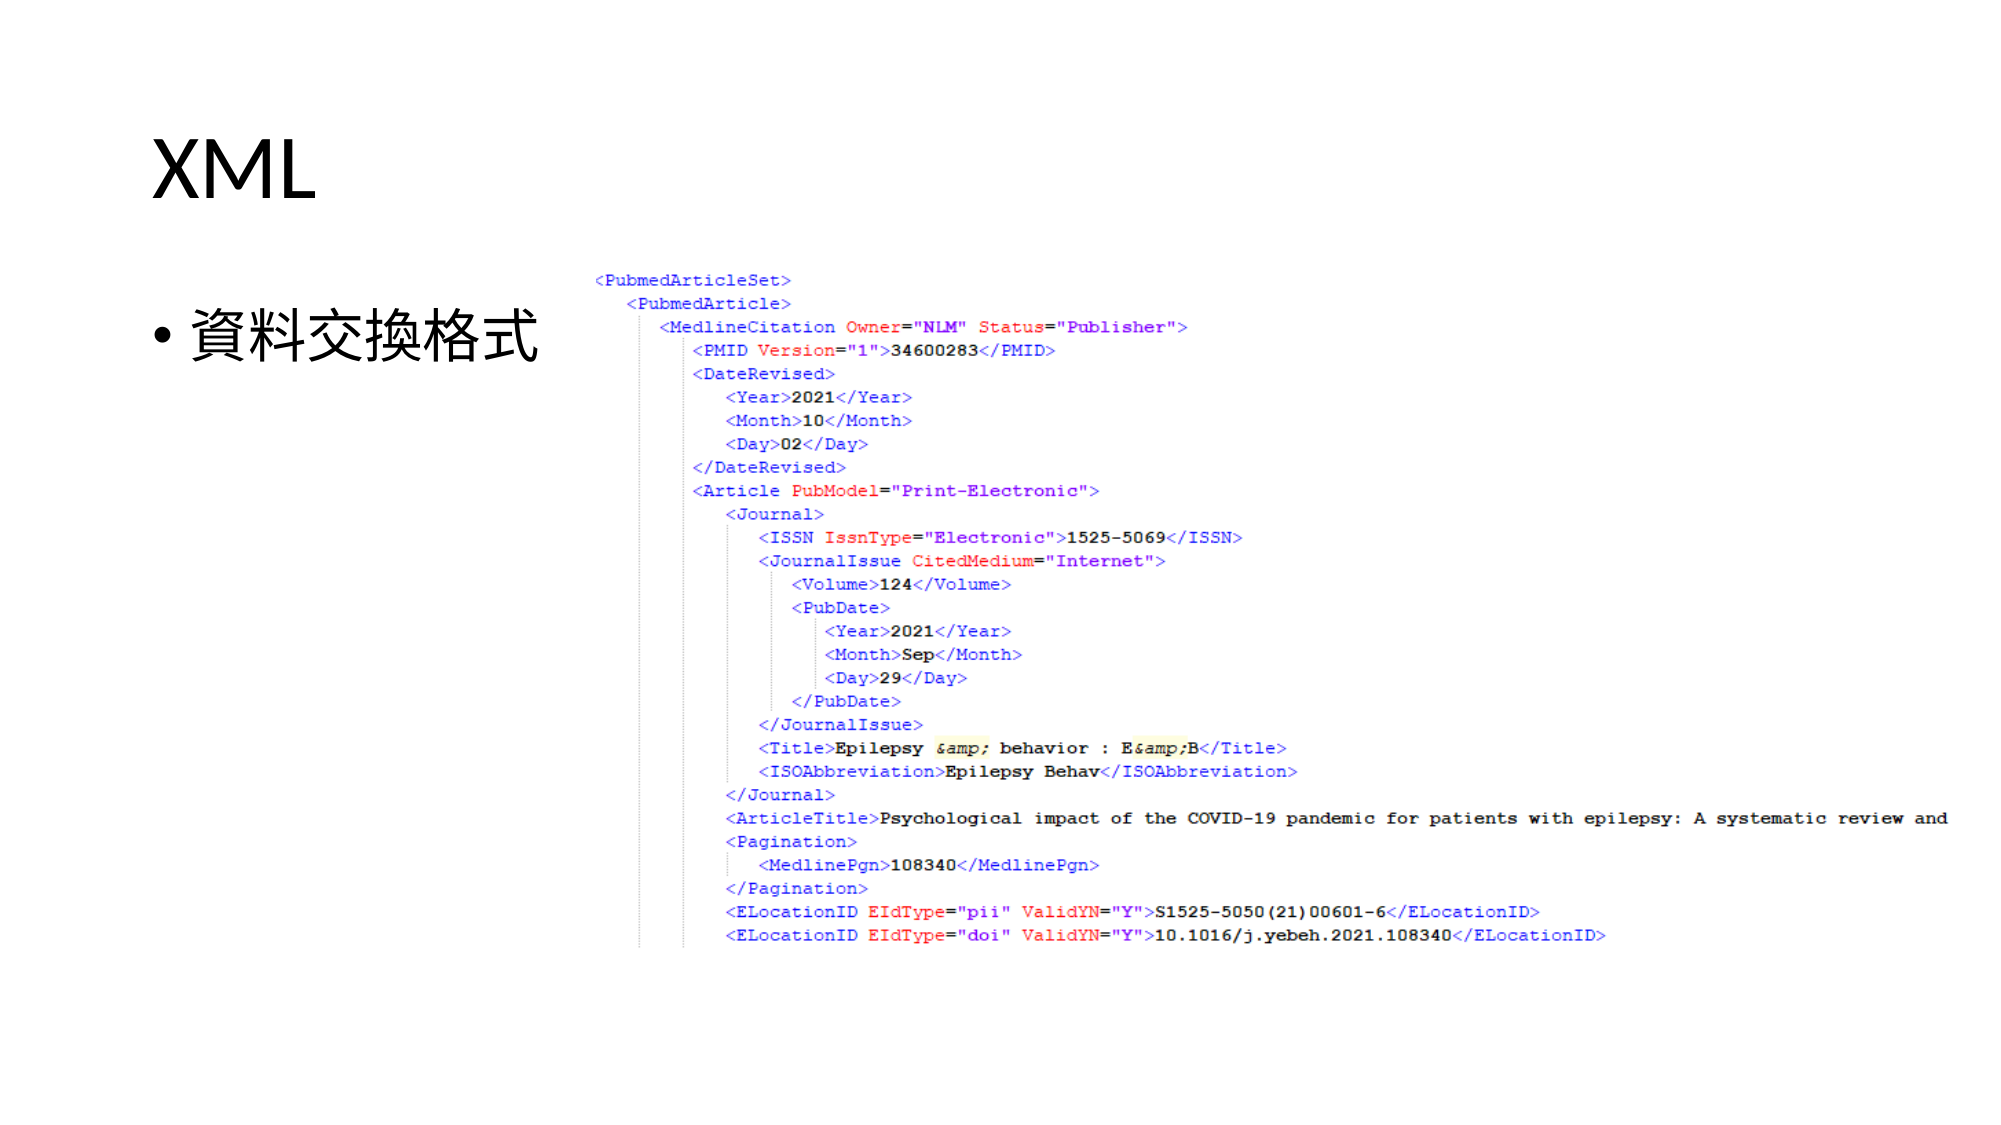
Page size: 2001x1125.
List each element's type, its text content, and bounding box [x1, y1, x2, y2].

title XML [137, 59, 1863, 278]
picture [596, 270, 1949, 949]
list 資料交換格式 [137, 299, 1863, 1014]
